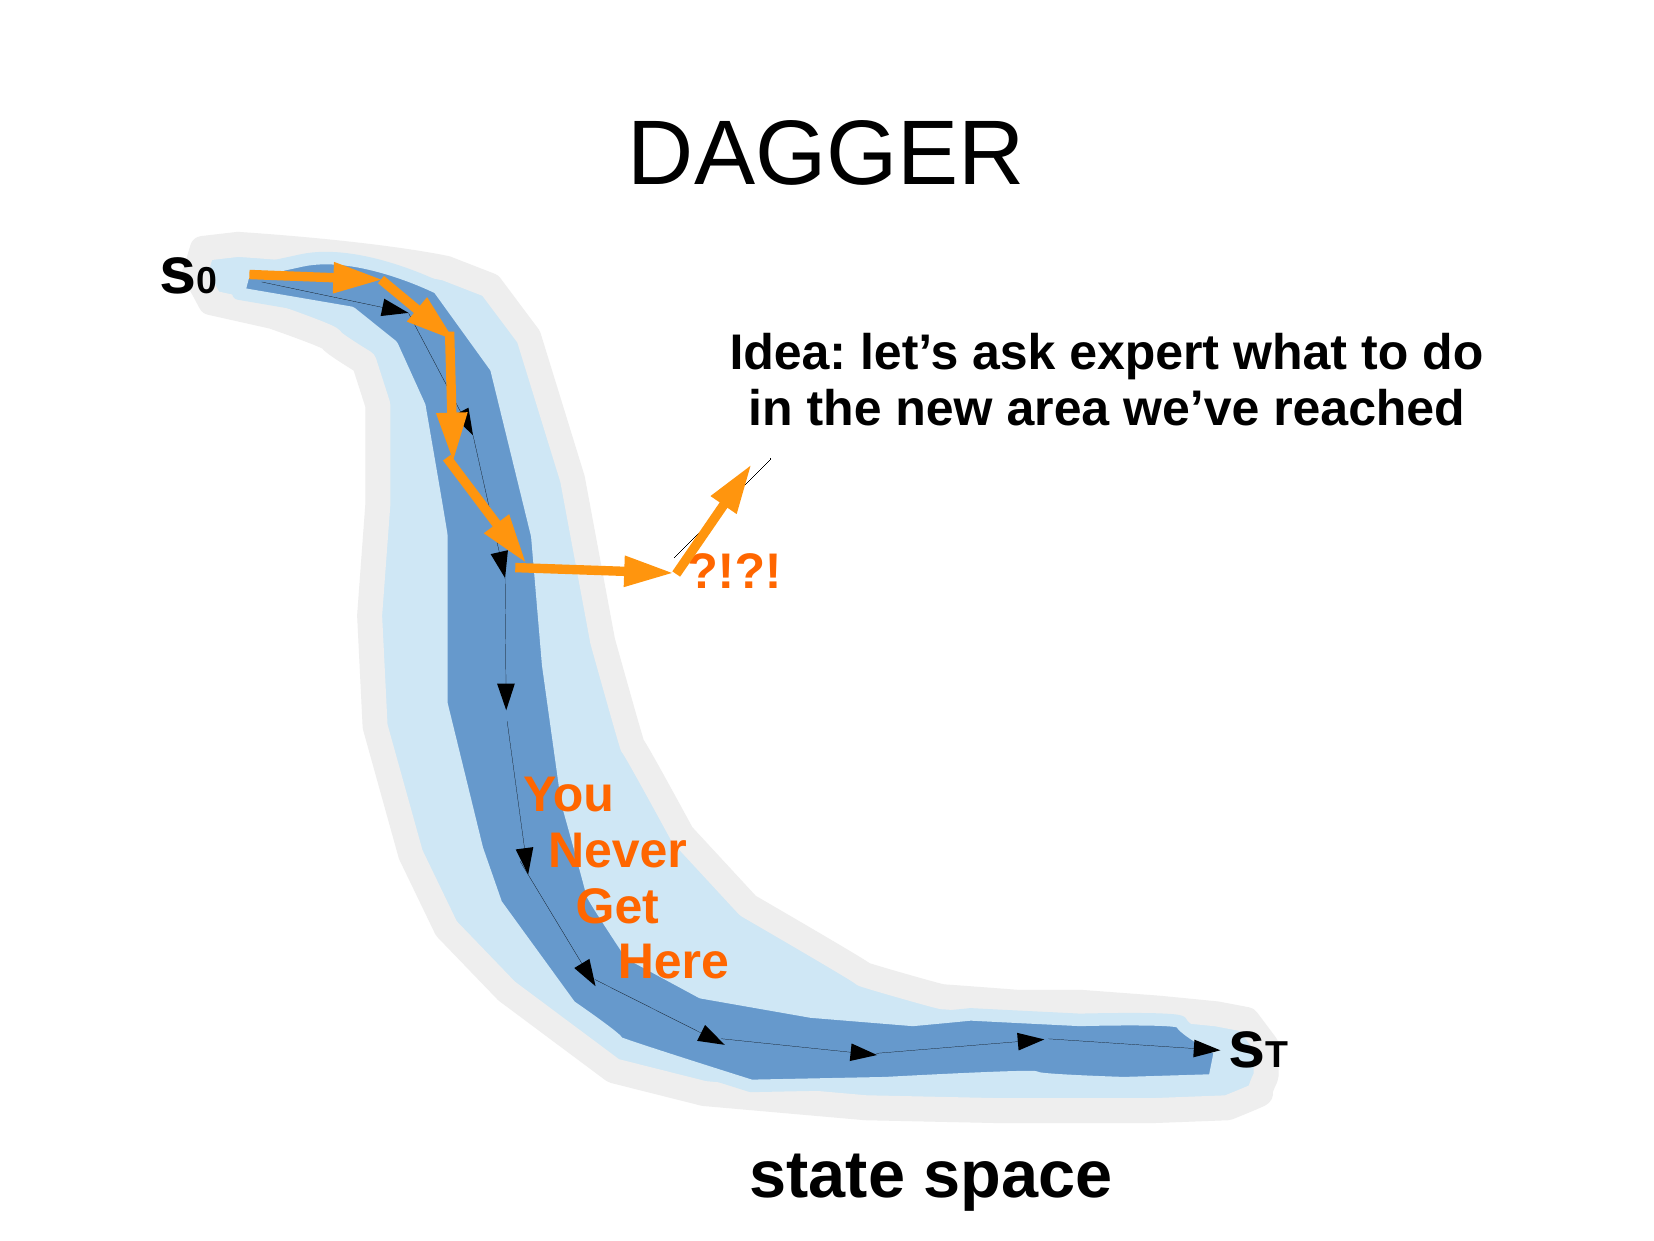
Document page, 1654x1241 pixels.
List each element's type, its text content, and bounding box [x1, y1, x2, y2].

text_box [279, 281, 413, 315]
text_box You Never Get Here [382, 738, 755, 1018]
text_box [454, 428, 487, 502]
text_box sT [1228, 969, 1348, 1120]
text_box ?!?! [640, 514, 829, 627]
text_box [279, 257, 631, 752]
text_box [416, 326, 446, 381]
text_box state space [749, 1024, 1206, 1241]
title DAGGER [82, 49, 1571, 257]
text_box Idea: let’s ask expert what to do in the new area we’ve reached [699, 255, 1514, 507]
text_box [498, 544, 506, 551]
text_box [542, 909, 1228, 1109]
text_box s0 [159, 195, 279, 346]
